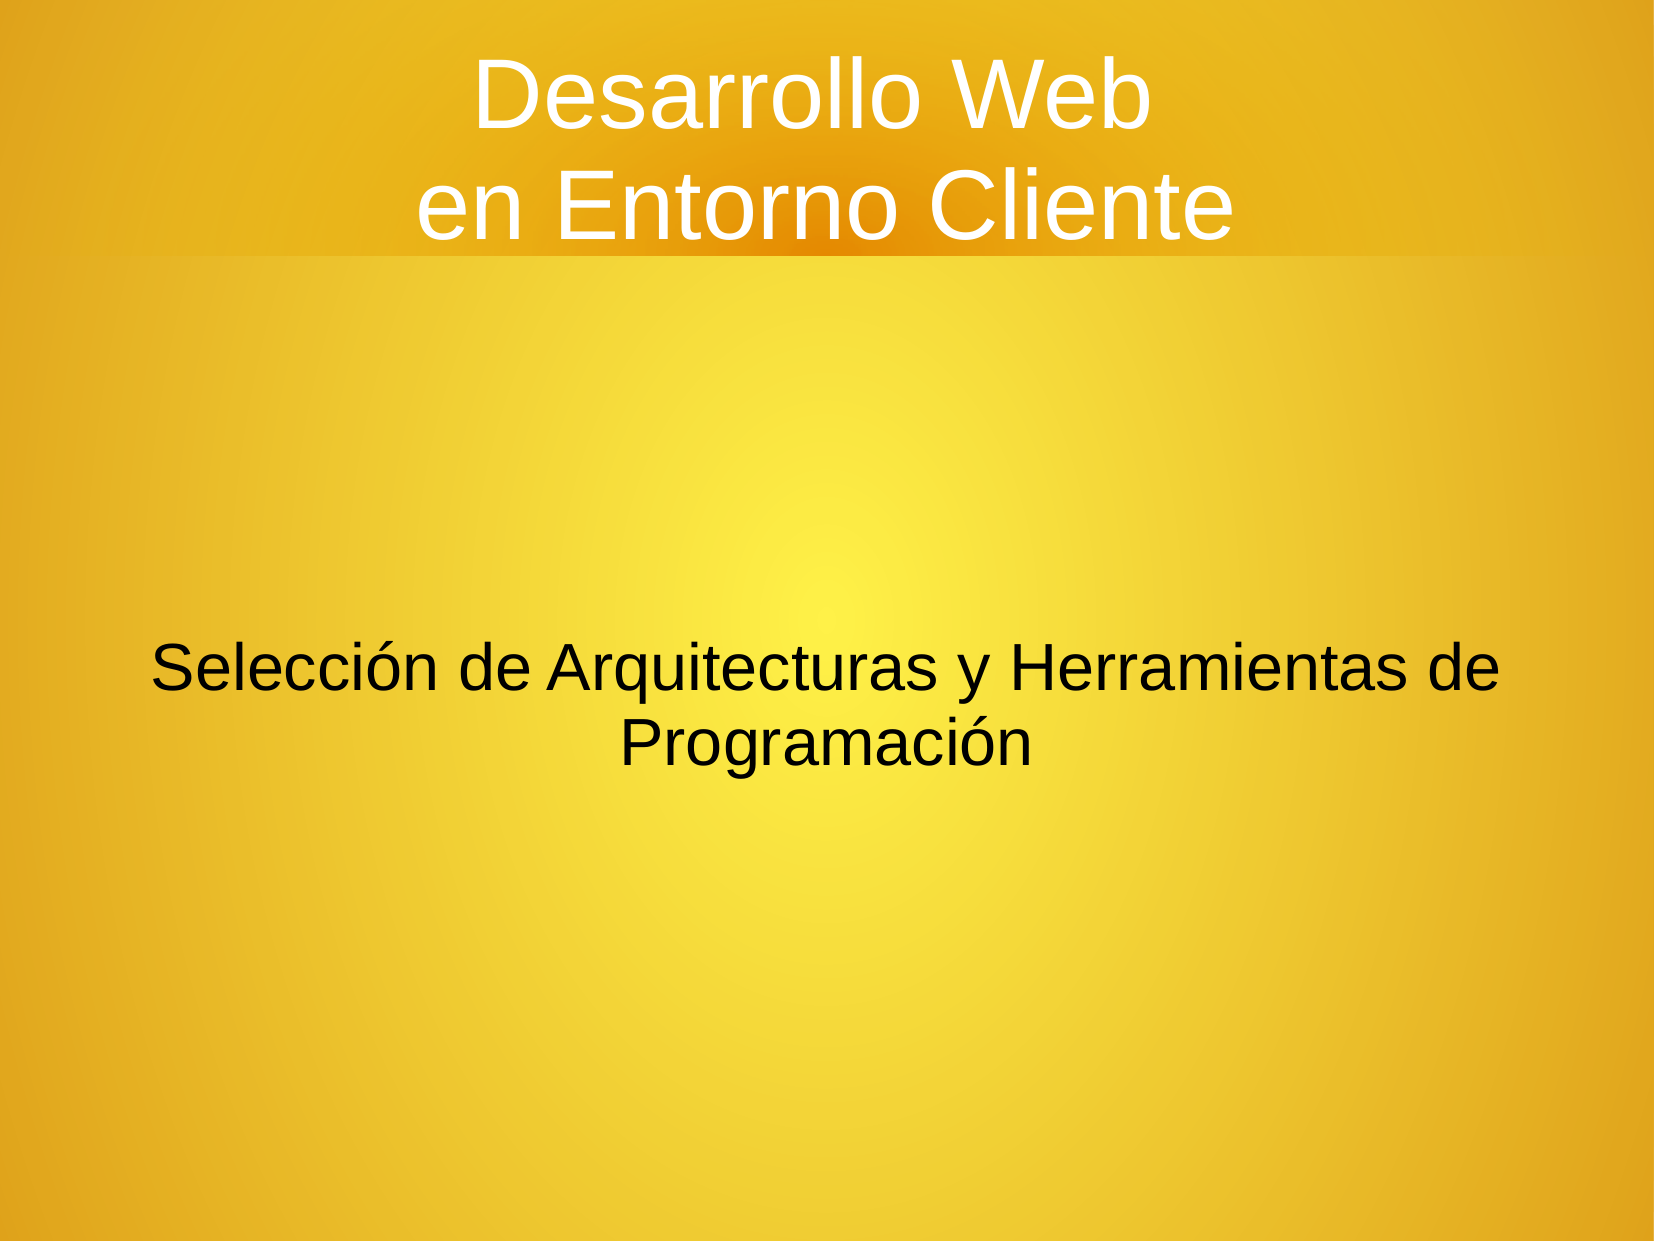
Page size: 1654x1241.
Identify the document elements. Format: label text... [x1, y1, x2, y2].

subtitle Selección de Arquitecturas y Herramientas de Programación [82, 299, 1571, 1111]
title Desarrollo Web en Entorno Cliente [82, 38, 1571, 261]
